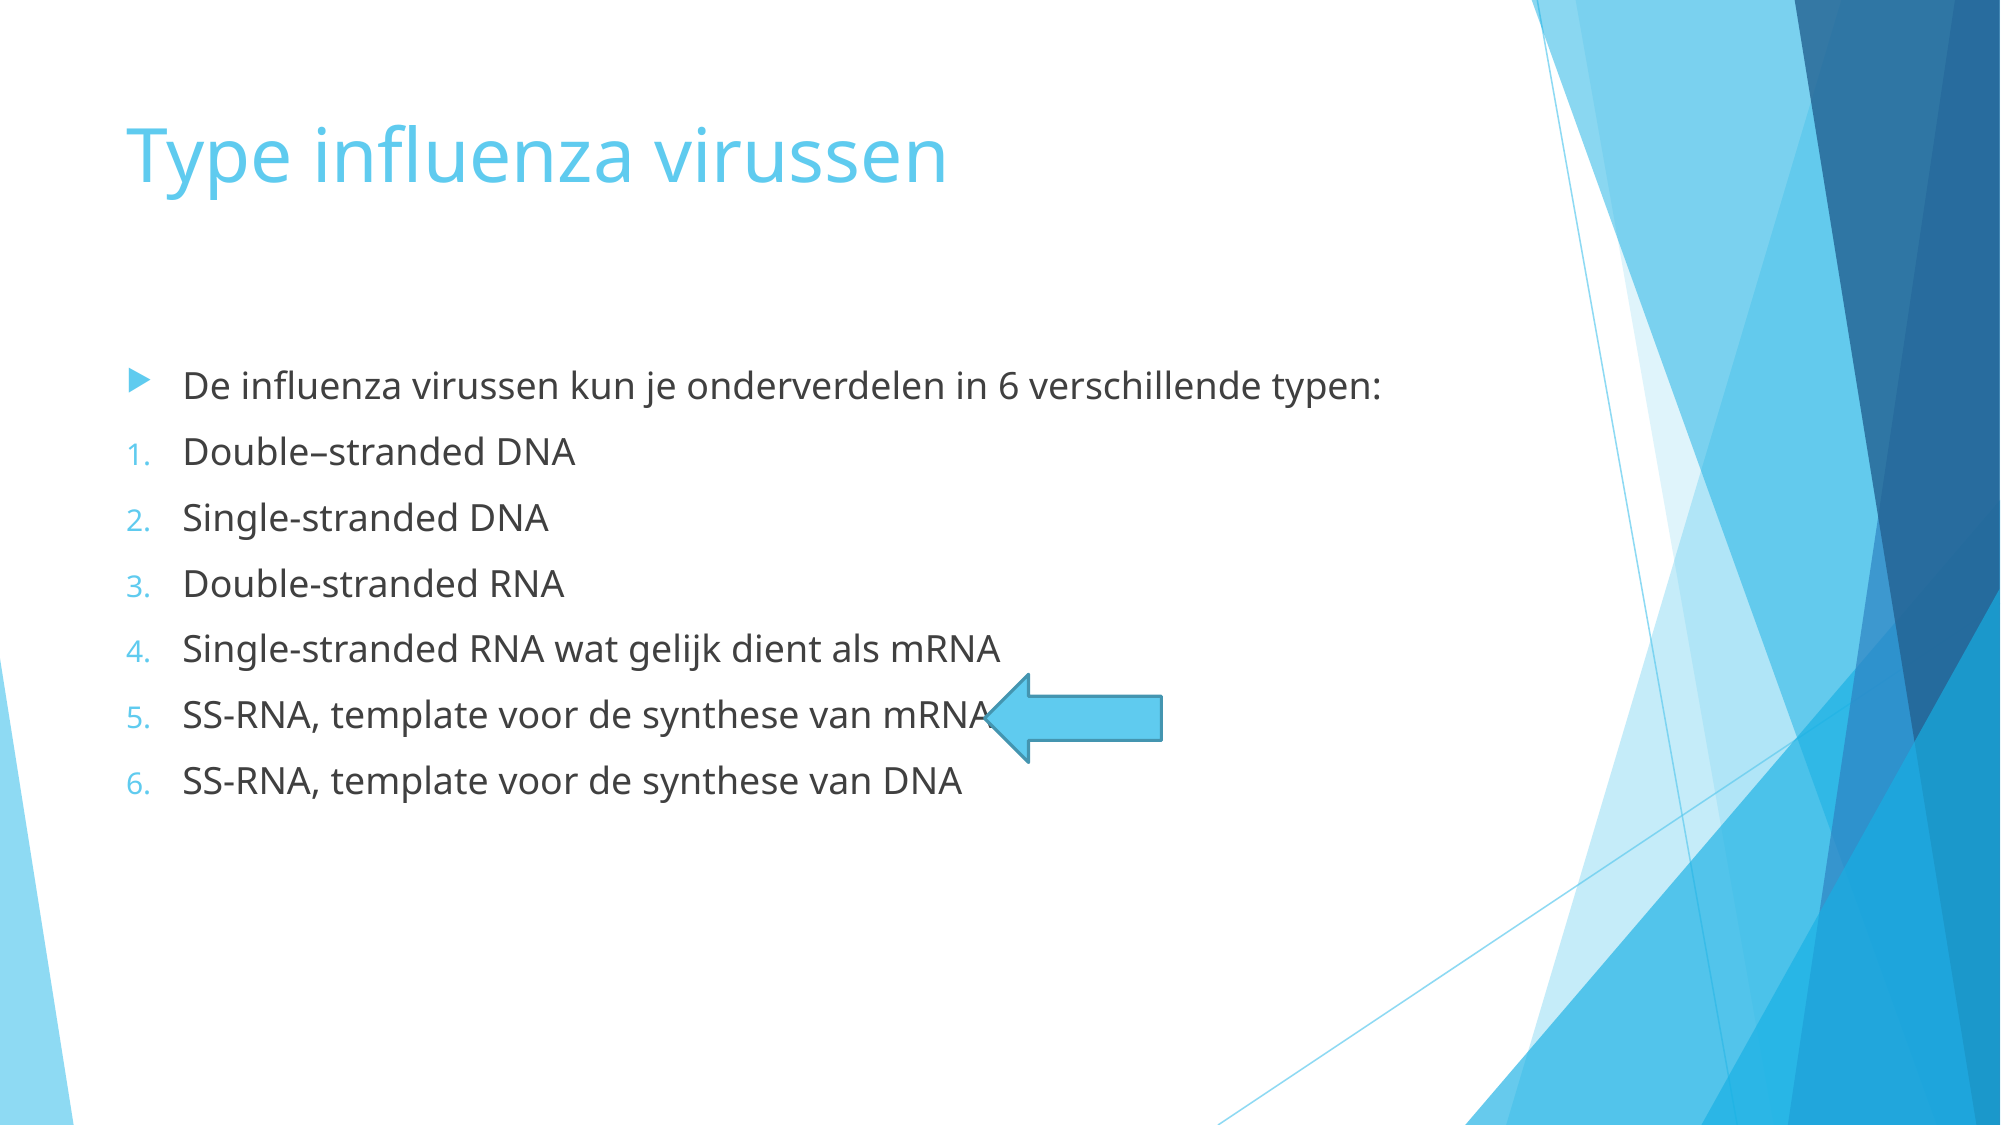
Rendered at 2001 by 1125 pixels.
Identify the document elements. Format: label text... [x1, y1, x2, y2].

text_box [984, 674, 1162, 763]
title Type influenza virussen [111, 99, 1522, 317]
list De influenza virussen kun je onderverdelen in 6 verschillende typen: Double–stranded DNA Single-stranded DNA Double-stranded RNA Single-stranded RNA wat gelijk dient als mRNA SS-RNA, template voor de synthese van mRNA SS-RNA, template voor de synthese van DNA [111, 354, 1522, 992]
